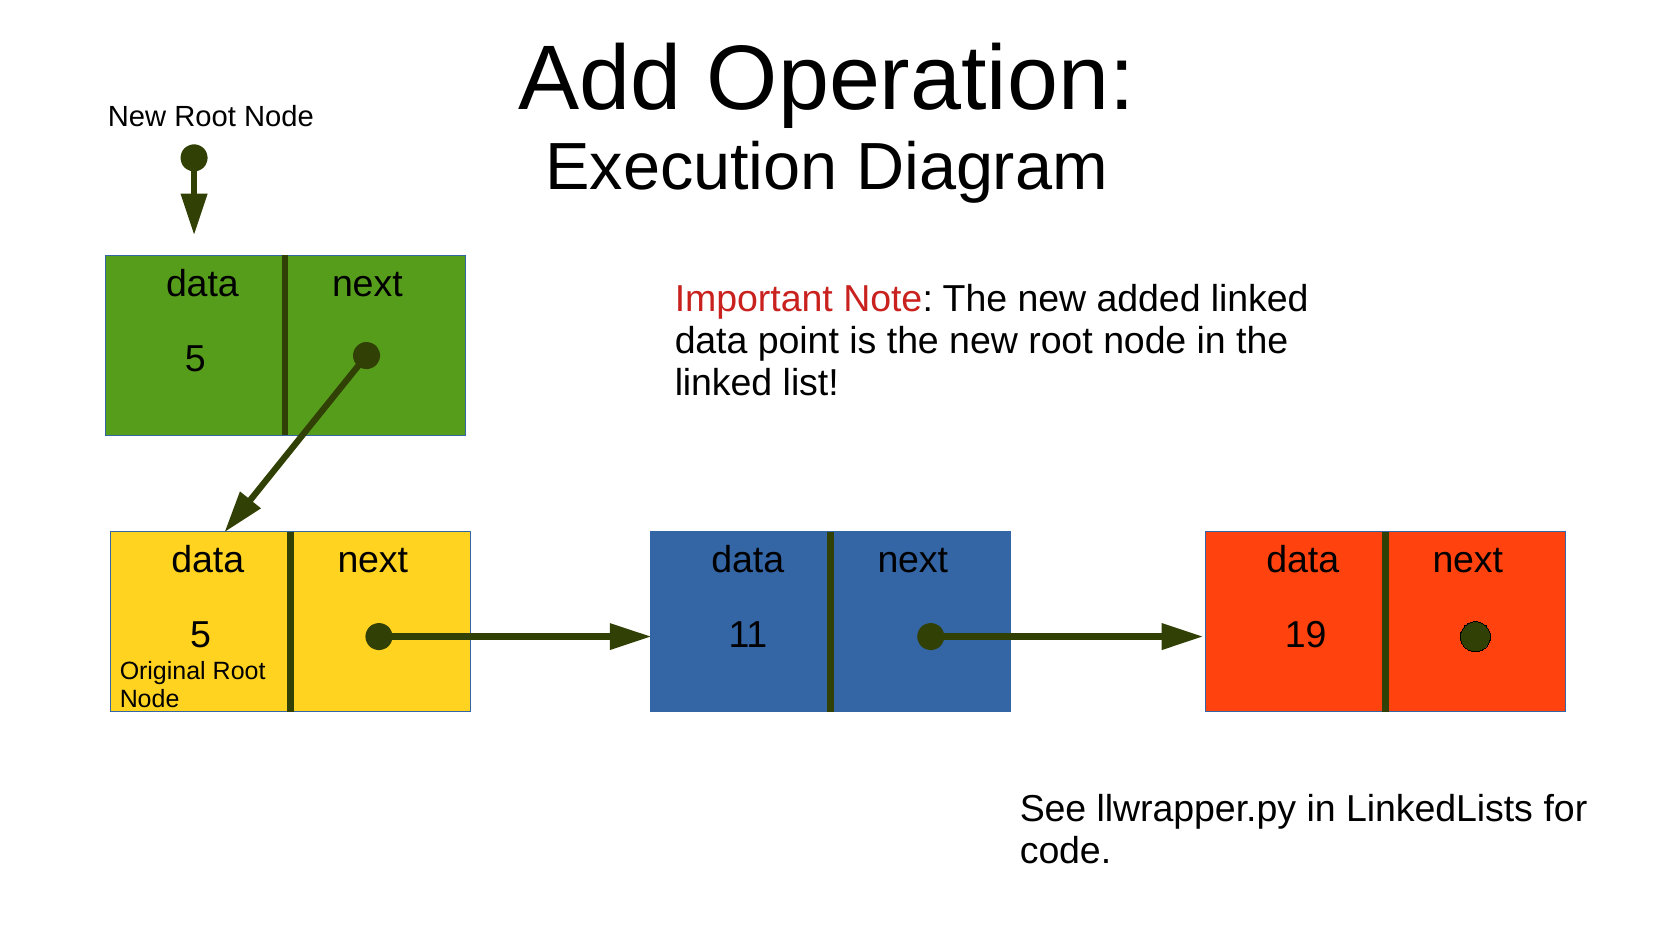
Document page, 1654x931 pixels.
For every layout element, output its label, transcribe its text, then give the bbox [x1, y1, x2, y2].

text_box [1205, 589, 1382, 712]
text_box next [1370, 531, 1566, 589]
text_box 19 [1223, 606, 1389, 664]
text_box next [275, 531, 471, 589]
text_box Original Root Node [105, 649, 316, 721]
text_box See llwrapper.py in LinkedLists for code. [1005, 780, 1651, 921]
text_box 5 [118, 606, 284, 649]
title Add Operation: Execution Diagram [82, 26, 1571, 204]
text_box data [650, 531, 815, 589]
text_box New Root Node [93, 92, 346, 173]
text_box 11 [665, 606, 831, 664]
text_box next [815, 531, 1011, 589]
text_box [283, 312, 466, 436]
text_box [834, 589, 1011, 712]
text_box 5 [112, 330, 278, 387]
text_box [650, 589, 827, 712]
text_box next [288, 255, 466, 312]
text_box data [110, 531, 275, 589]
text_box next [270, 255, 282, 312]
text_box [105, 312, 282, 436]
text_box [294, 589, 471, 712]
text_box Important Note: The new added linked data point is the new root node in the linked list! [660, 270, 1366, 411]
text_box data [105, 255, 270, 312]
text_box [110, 589, 287, 649]
text_box [1389, 589, 1566, 712]
text_box data [1205, 531, 1370, 589]
